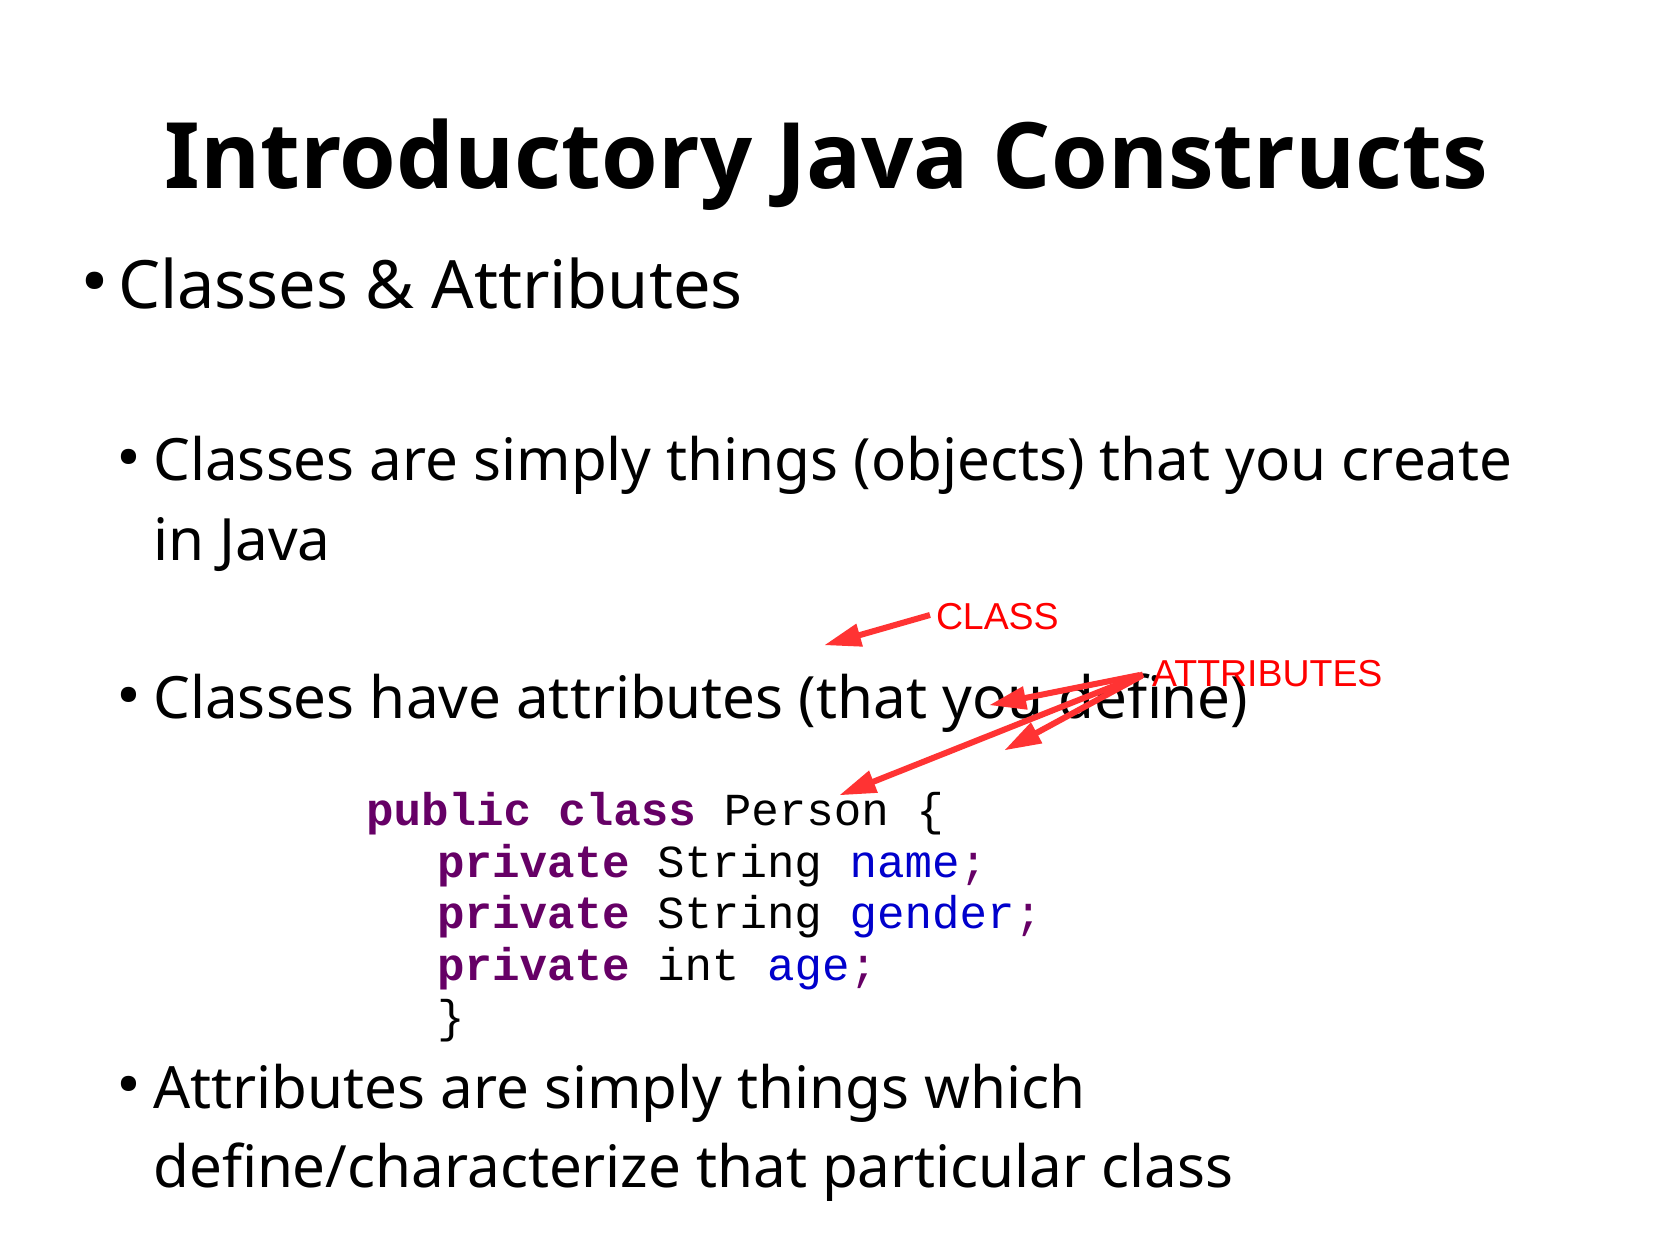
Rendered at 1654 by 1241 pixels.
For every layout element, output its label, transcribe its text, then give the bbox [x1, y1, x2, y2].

text_box ATTRIBUTES [1110, 645, 1426, 732]
text_box CLASS [840, 588, 1156, 646]
title Introductory Java Constructs [82, 49, 1571, 237]
subtitle Classes & Attributes Classes are simply things (objects) that you create in Java Classes have attributes (that you define) public class Person { private String name; private String gender; private int age; } Attributes are simply things which define/characterize that particular class Attributes are normally declares first in the Class definition [82, 237, 1571, 1206]
